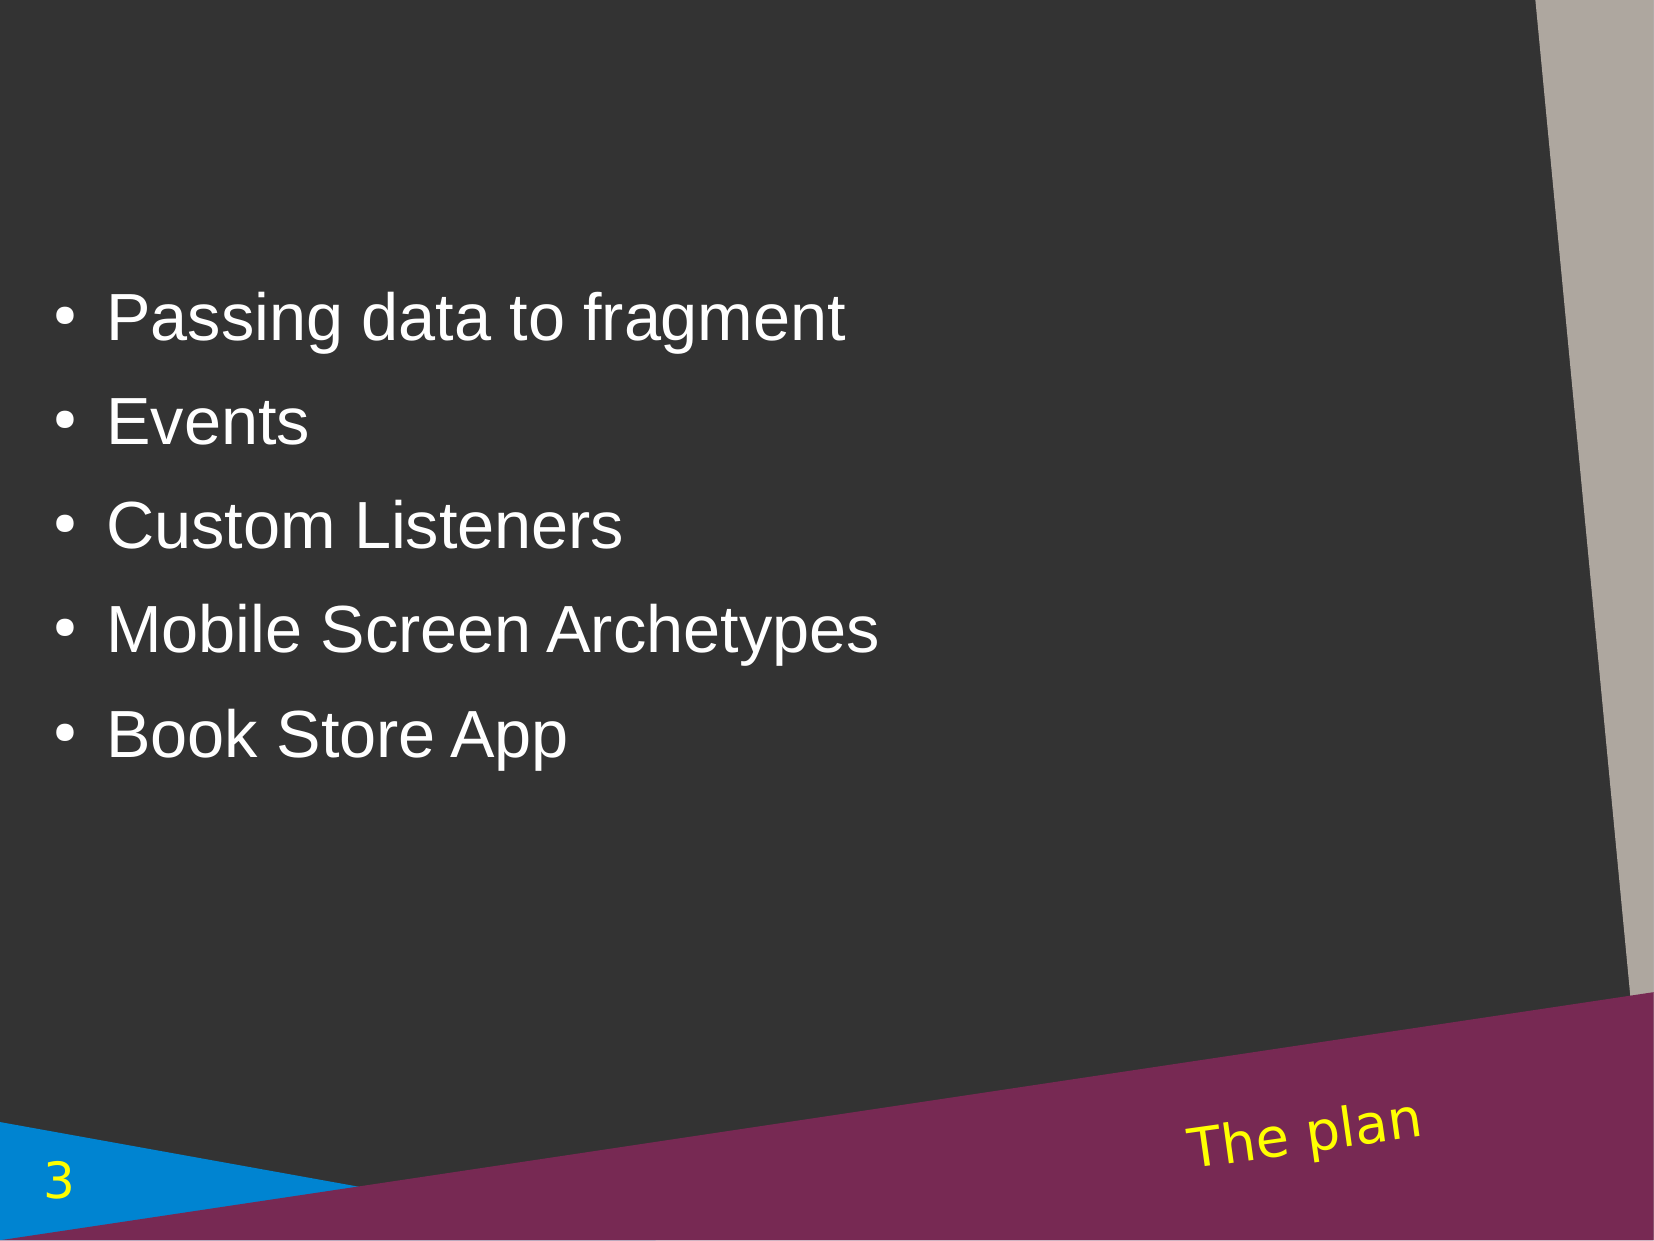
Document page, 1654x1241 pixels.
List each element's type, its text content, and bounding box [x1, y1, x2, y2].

list Passing data to fragment Events Custom Listeners Mobile Screen Archetypes Book Store App [35, 59, 1524, 993]
title The plan [956, 995, 1654, 1241]
